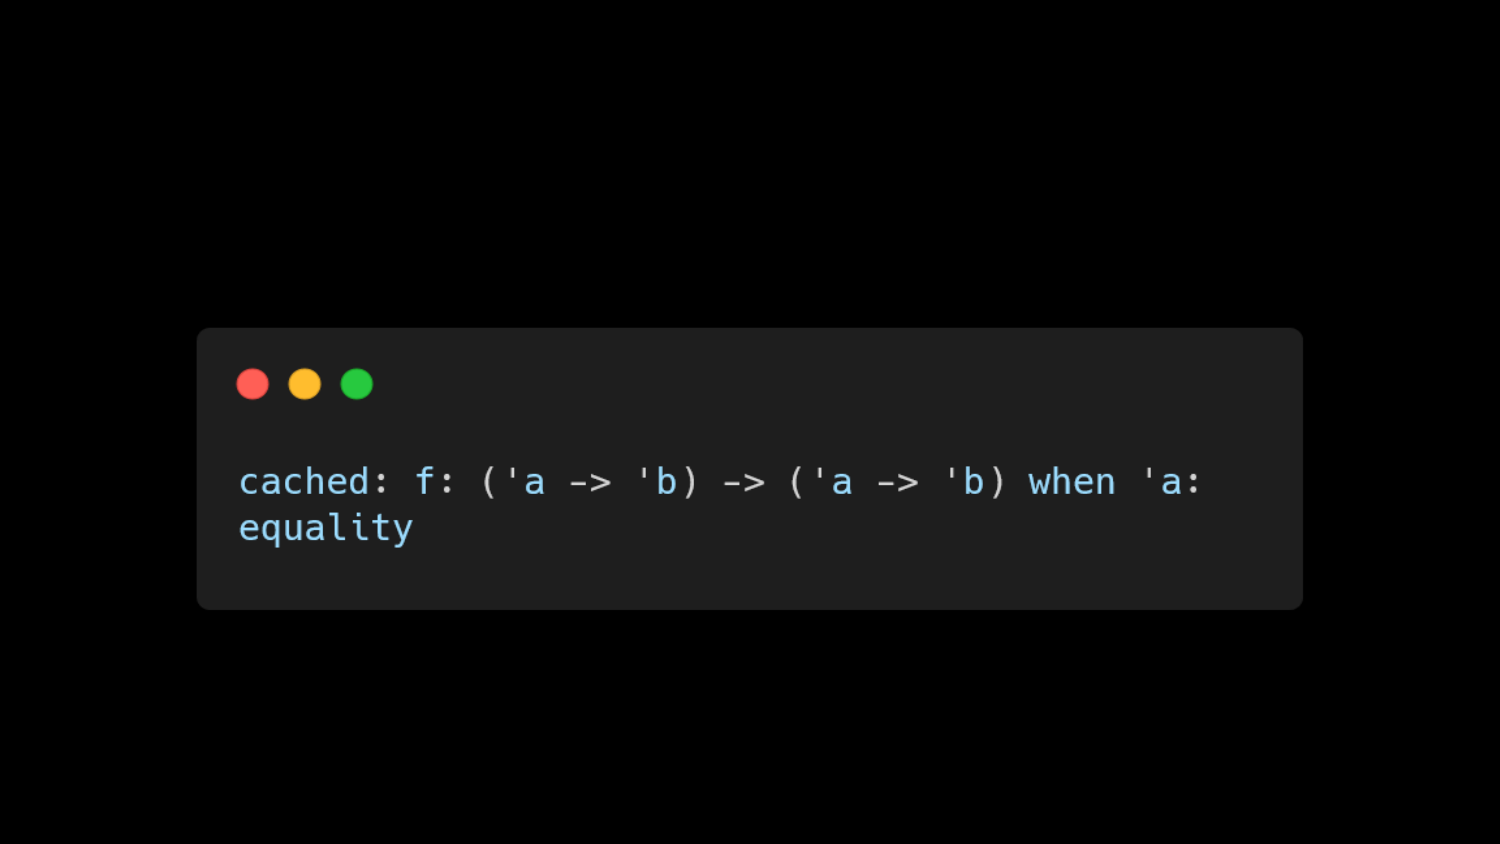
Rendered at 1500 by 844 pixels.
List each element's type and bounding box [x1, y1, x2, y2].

picture [51, 188, 1449, 750]
